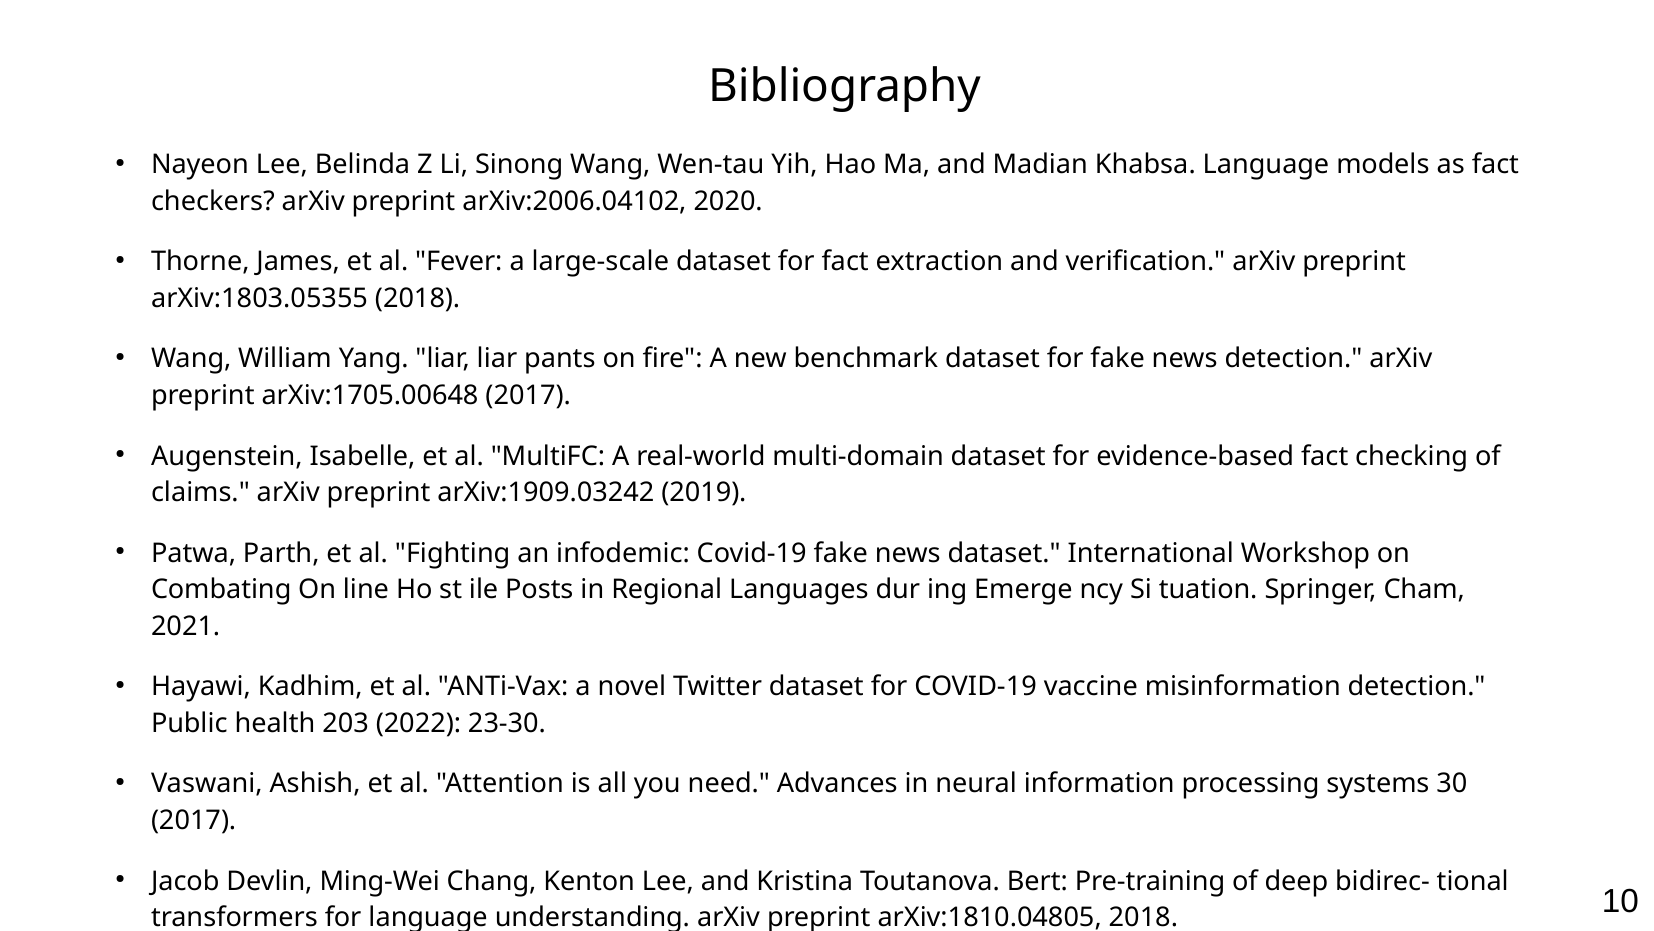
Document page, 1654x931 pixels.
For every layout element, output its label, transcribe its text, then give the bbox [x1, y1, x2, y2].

text_box Bibliography [376, 45, 1277, 123]
text_box <number> [1024, 874, 1654, 931]
text_box Nayeon Lee, Belinda Z Li, Sinong Wang, Wen-tau Yih, Hao Ma, and Madian Khabsa. Language models as fact checkers? arXiv preprint arXiv:2006.04102, 2020. Thorne, James, et al. "Fever: a large-scale dataset for fact extraction and verification." arXiv preprint arXiv:1803.05355 (2018). Wang, William Yang. "liar, liar pants on fire": A new benchmark dataset for fake news detection." arXiv preprint arXiv:1705.00648 (2017). Augenstein, Isabelle, et al. "MultiFC: A real-world multi-domain dataset for evidence-based fact checking of claims." arXiv preprint arXiv:1909.03242 (2019). Patwa, Parth, et al. "Fighting an infodemic: Covid-19 fake news dataset." International Workshop on​ Combating On​ line Ho​ st​ ile Posts in​ Regional Languages dur​ ing Emerge​ ncy Si​ tuation. Springer, Cham, 2021. Hayawi, Kadhim, et al. "ANTi-Vax: a novel Twitter dataset for COVID-19 vaccine misinformation detection." Public health 203 (2022): 23-30. Vaswani, Ashish, et al. "Attention is all you need." Advances in neural information processing systems 30 (2017). Jacob Devlin, Ming-Wei Chang, Kenton Lee, and Kristina Toutanova. Bert: Pre-training of deep bidirec- tional transformers for language understanding. arXiv preprint arXiv:1810.04805, 2018. [100, 137, 1553, 901]
